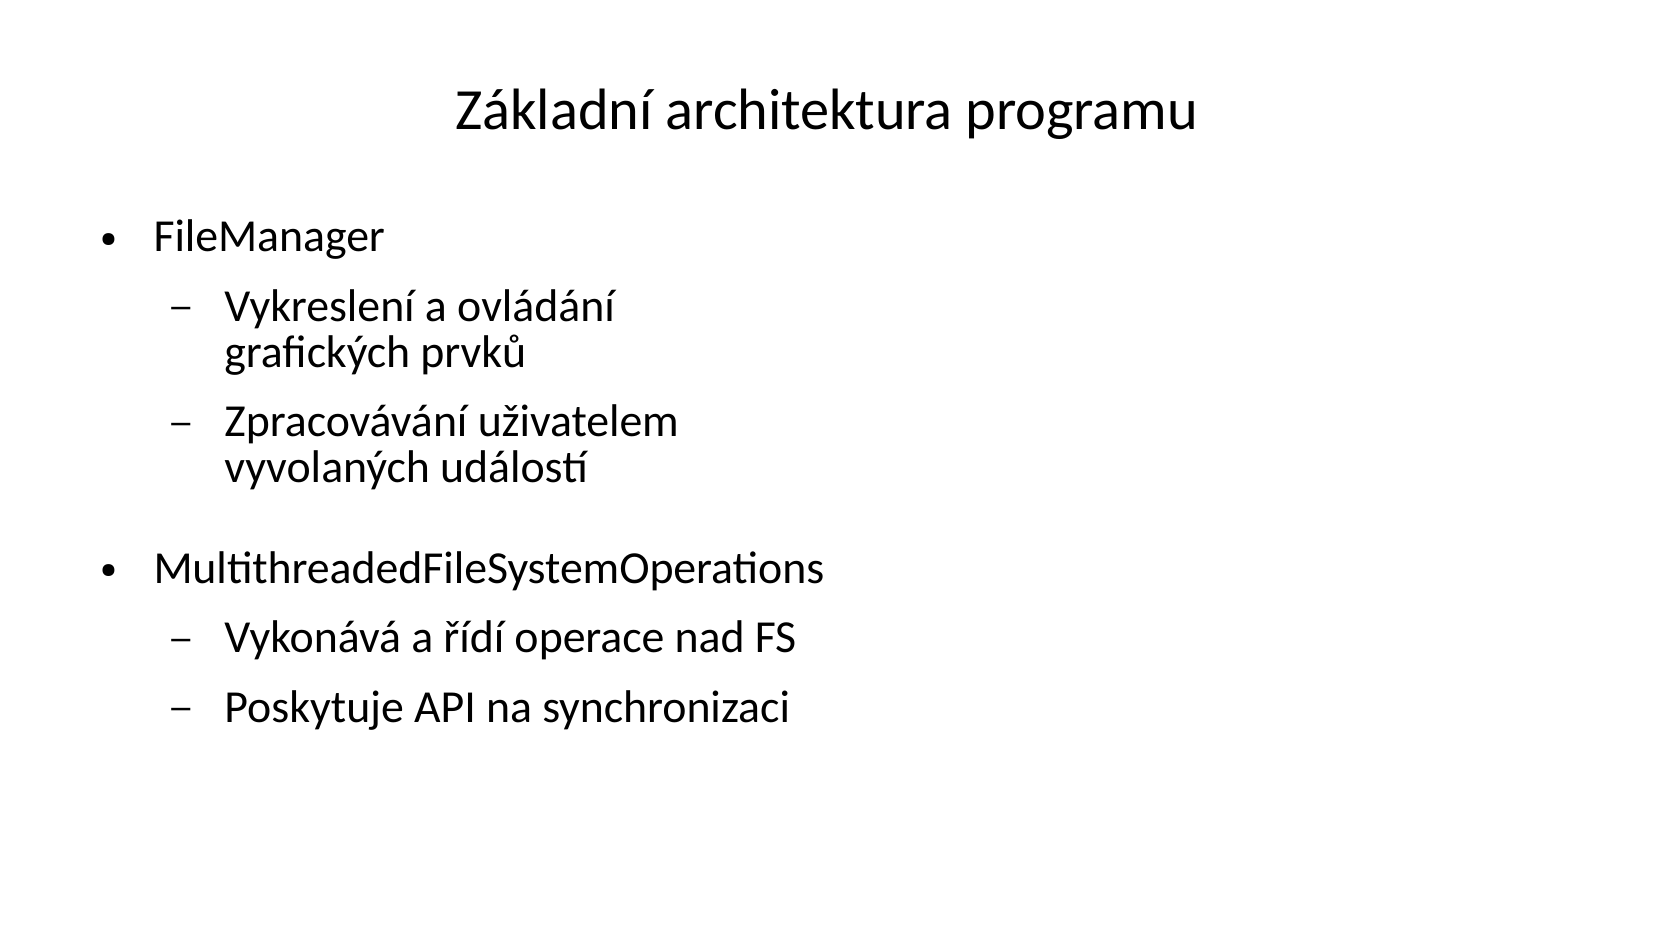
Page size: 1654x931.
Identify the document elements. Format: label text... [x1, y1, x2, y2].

list MultithreadedFileSystemOperations Vykonává a řídí operace nad FS Poskytuje API na synchronizaci [82, 549, 828, 786]
list FileManager Vykreslení a ovládání grafických prvků Zpracovávání uživatelem vyvolaných událostí [82, 217, 809, 549]
title Základní architektura programu [82, 37, 1571, 193]
